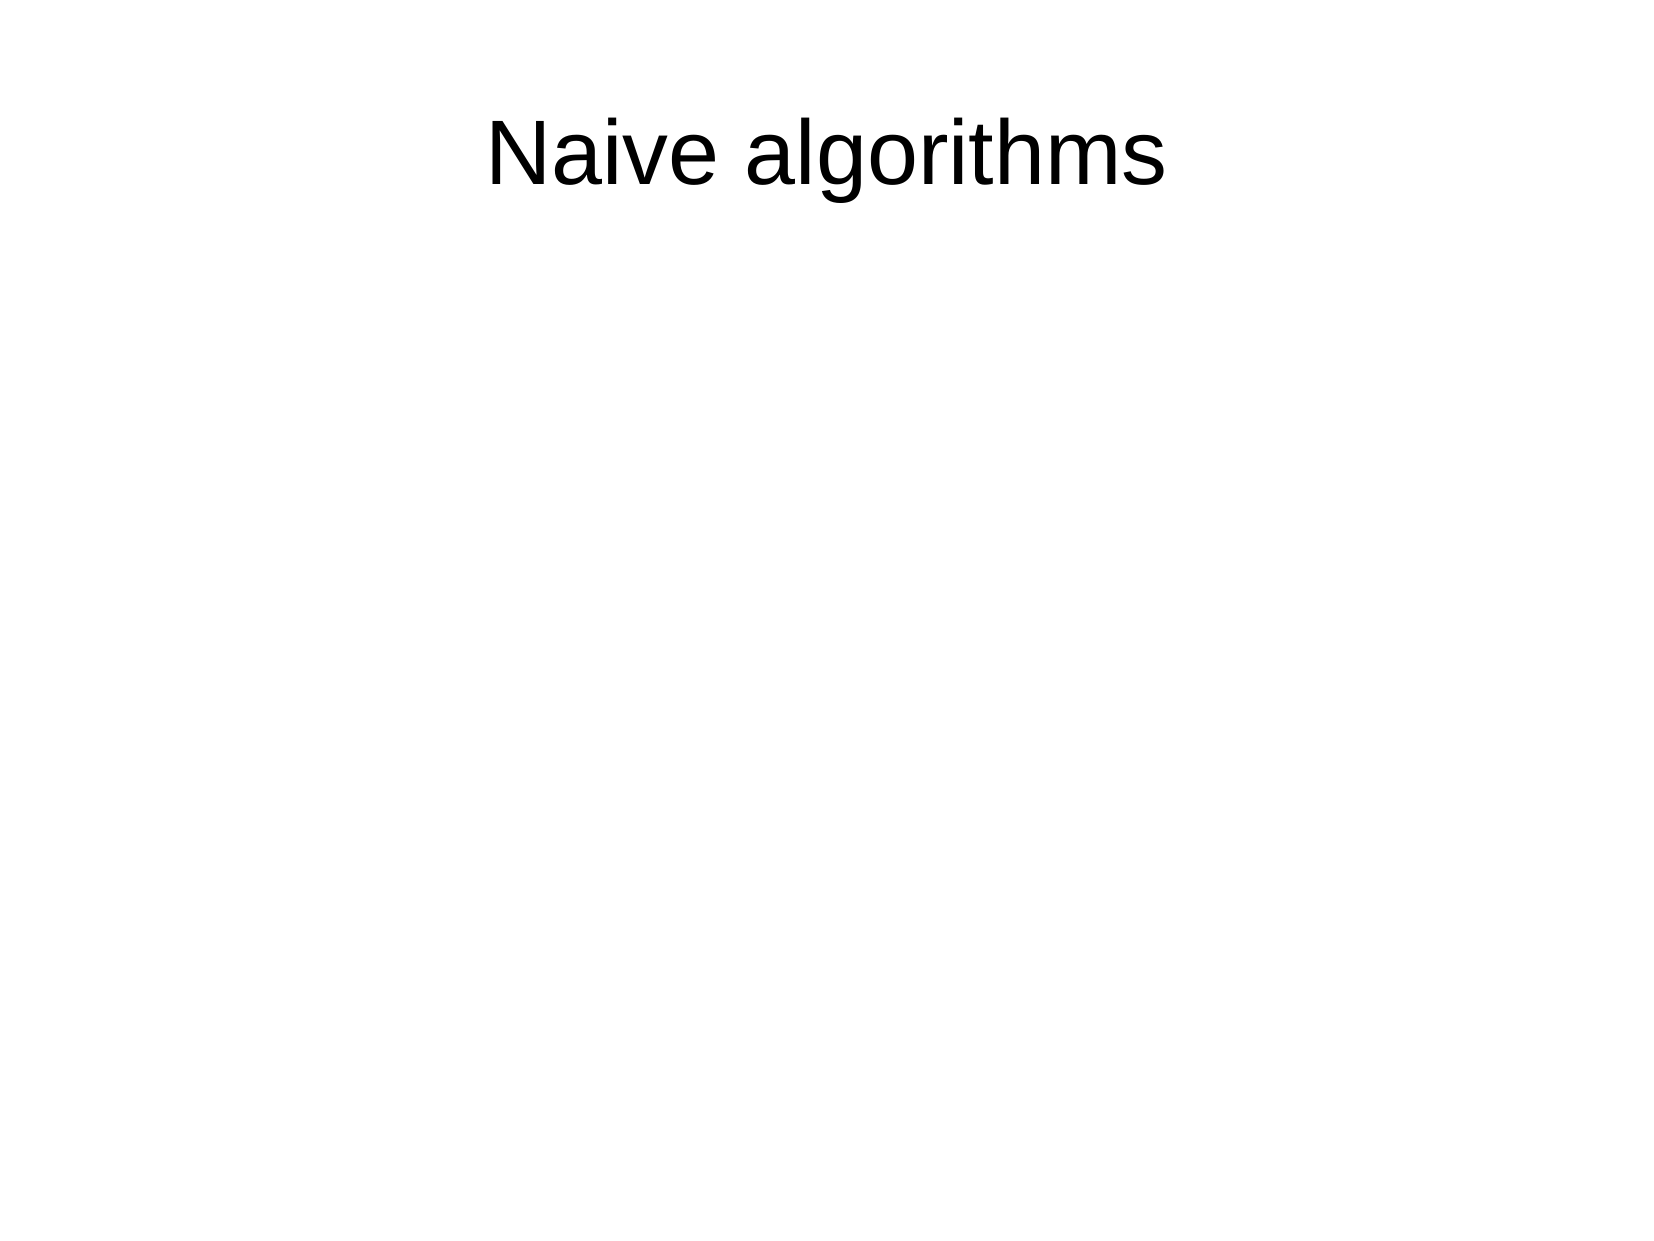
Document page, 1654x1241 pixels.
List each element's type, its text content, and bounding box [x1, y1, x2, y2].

title Naive algorithms [82, 49, 1571, 257]
